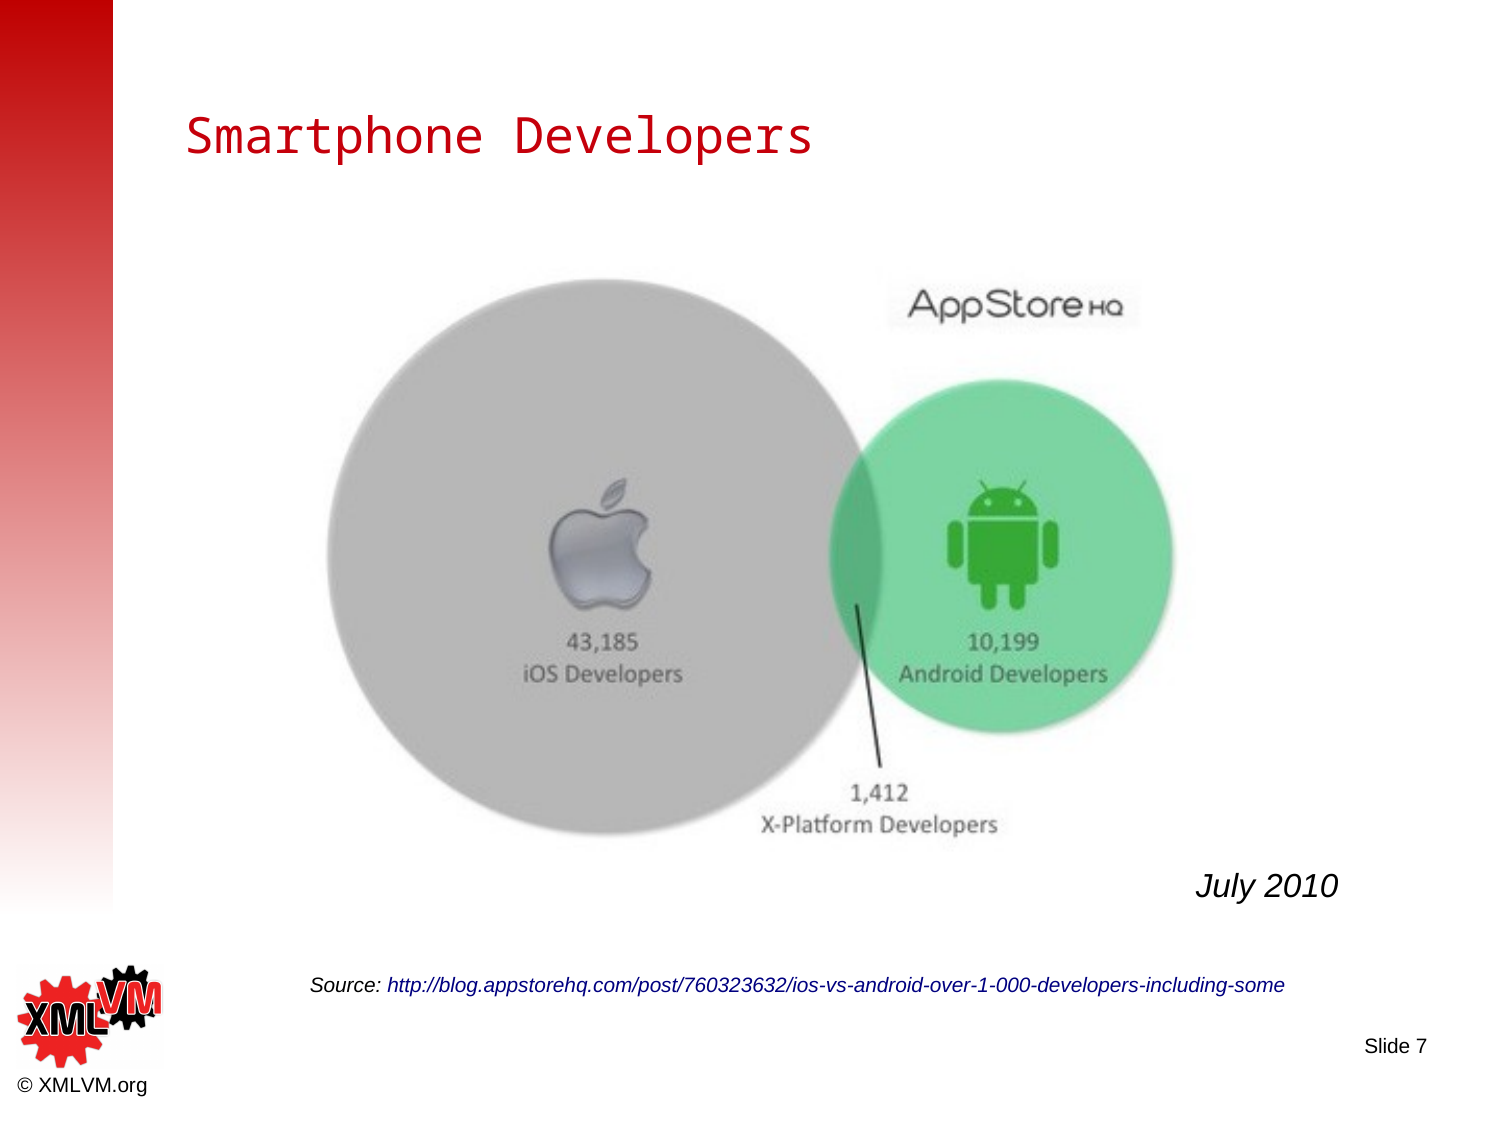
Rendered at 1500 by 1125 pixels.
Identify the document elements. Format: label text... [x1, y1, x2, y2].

text_box Source: http://blog.appstorehq.com/post/760323632/ios-vs-android-over-1-000-developers-including-some [295, 964, 1311, 1004]
picture [124, 251, 1375, 877]
title Smartphone Developers [170, 67, 1447, 207]
text_box July 2010 [1181, 856, 1354, 912]
picture [16, 964, 164, 1069]
